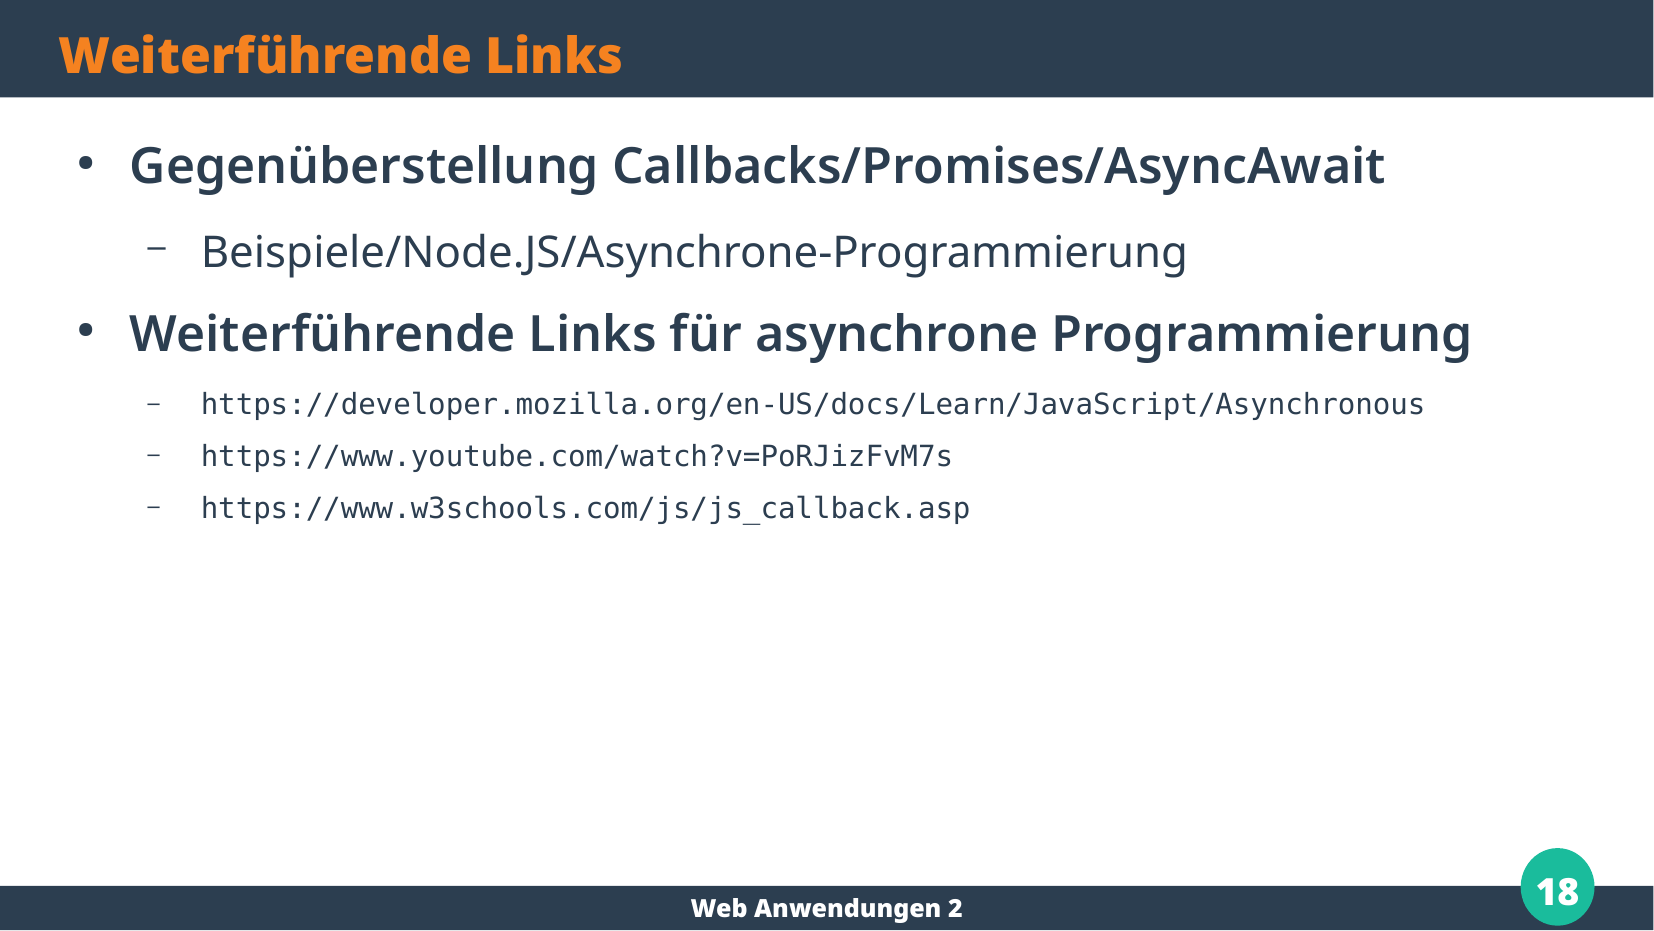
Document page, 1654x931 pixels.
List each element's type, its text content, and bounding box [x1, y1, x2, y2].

list Gegenüberstellung Callbacks/Promises/AsyncAwait Beispiele/Node.JS/Asynchrone-Programmierung Weiterführende Links für asynchrone Programmierung https://developer.mozilla.org/en-US/docs/Learn/JavaScript/Asynchronous https://www.youtube.com/watch?v=PoRJizFvM7s https://www.w3schools.com/js/js_callback.asp [59, 129, 1595, 864]
title Weiterführende Links [59, 8, 1595, 89]
